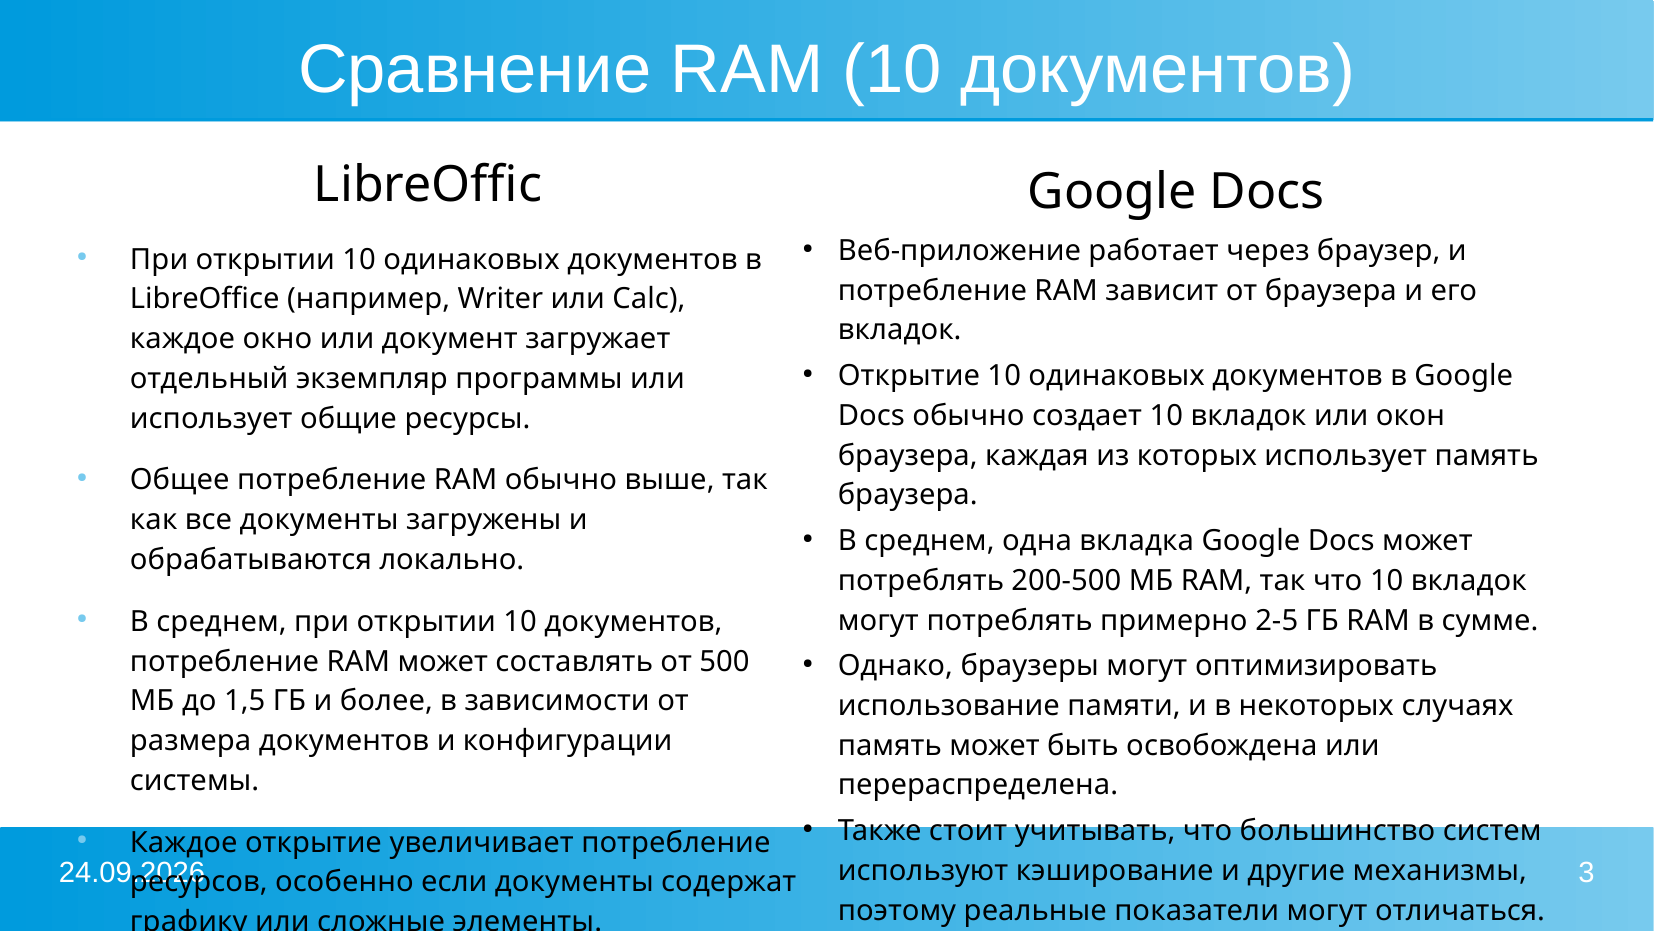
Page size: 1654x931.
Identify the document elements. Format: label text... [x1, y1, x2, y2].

text_box Google Docs Веб-приложение работает через браузер, и потребление RAM зависит от браузера и его вкладок. Открытие 10 одинаковых документов в Google Docs обычно создает 10 вкладок или окон браузера, каждая из которых использует память браузера. В среднем, одна вкладка Google Docs может потреблять 200-500 МБ RAM, так что 10 вкладок могут потреблять примерно 2-5 ГБ RAM в сумме. Однако, браузеры могут оптимизировать использование памяти, и в некоторых случаях память может быть освобождена или перераспределена. Также стоит учитывать, что большинство систем используют кэширование и другие механизмы, поэтому реальные показатели могут отличаться. [787, 147, 1565, 798]
list LibreOffic При открытии 10 одинаковых документов в LibreOffice (например, Writer или Calc), каждое окно или документ загружает отдельный экземпляр программы или использует общие ресурсы. Общее потребление RAM обычно выше, так как все документы загружены и обрабатываются локально. В среднем, при открытии 10 документов, потребление RAM может составлять от 500 МБ до 1,5 ГБ и более, в зависимости от размера документов и конфигурации системы. Каждое открытие увеличивает потребление ресурсов, особенно если документы содержат графику или сложные элементы. [59, 147, 798, 886]
title Сравнение RAM (10 документов) [59, 29, 1595, 108]
